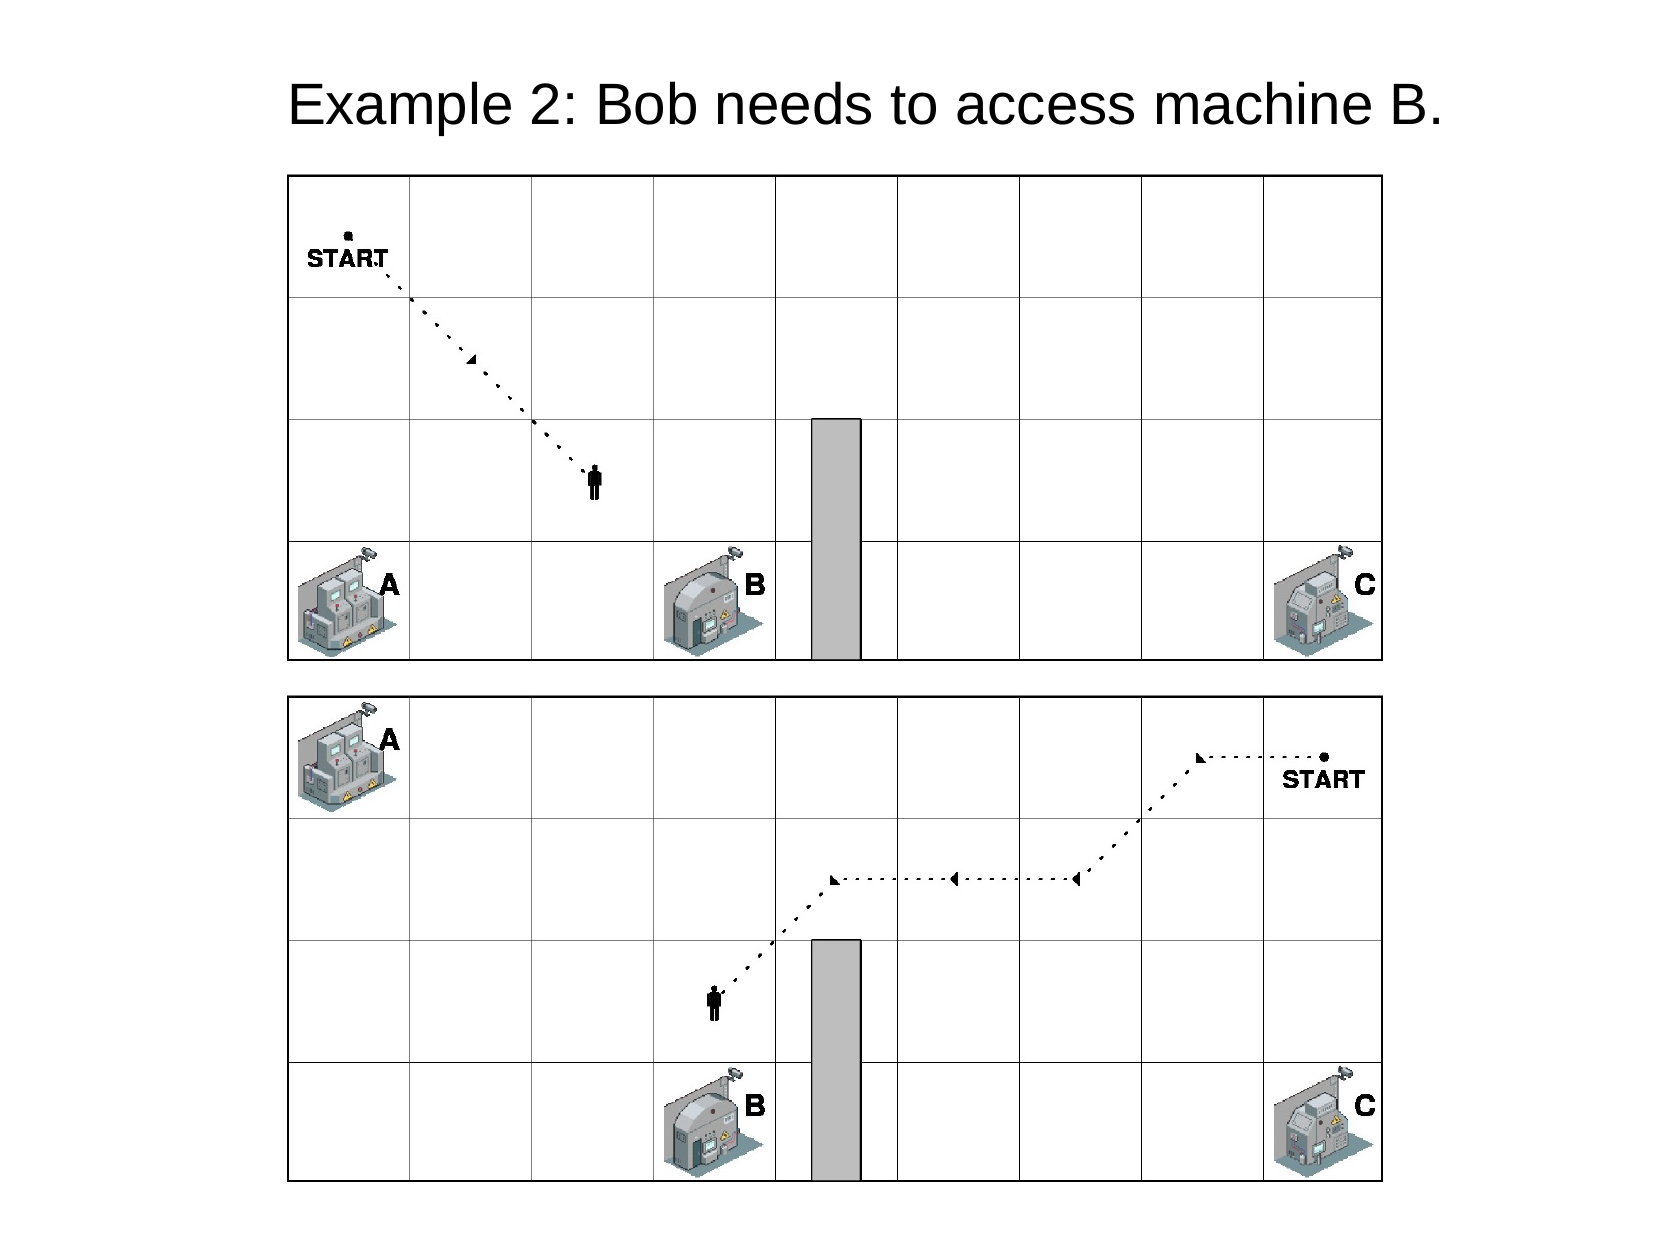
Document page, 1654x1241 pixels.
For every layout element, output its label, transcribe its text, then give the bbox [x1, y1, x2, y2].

picture [270, 157, 1400, 1199]
text_box Example 2: Bob needs to access machine B. [272, 64, 1488, 545]
